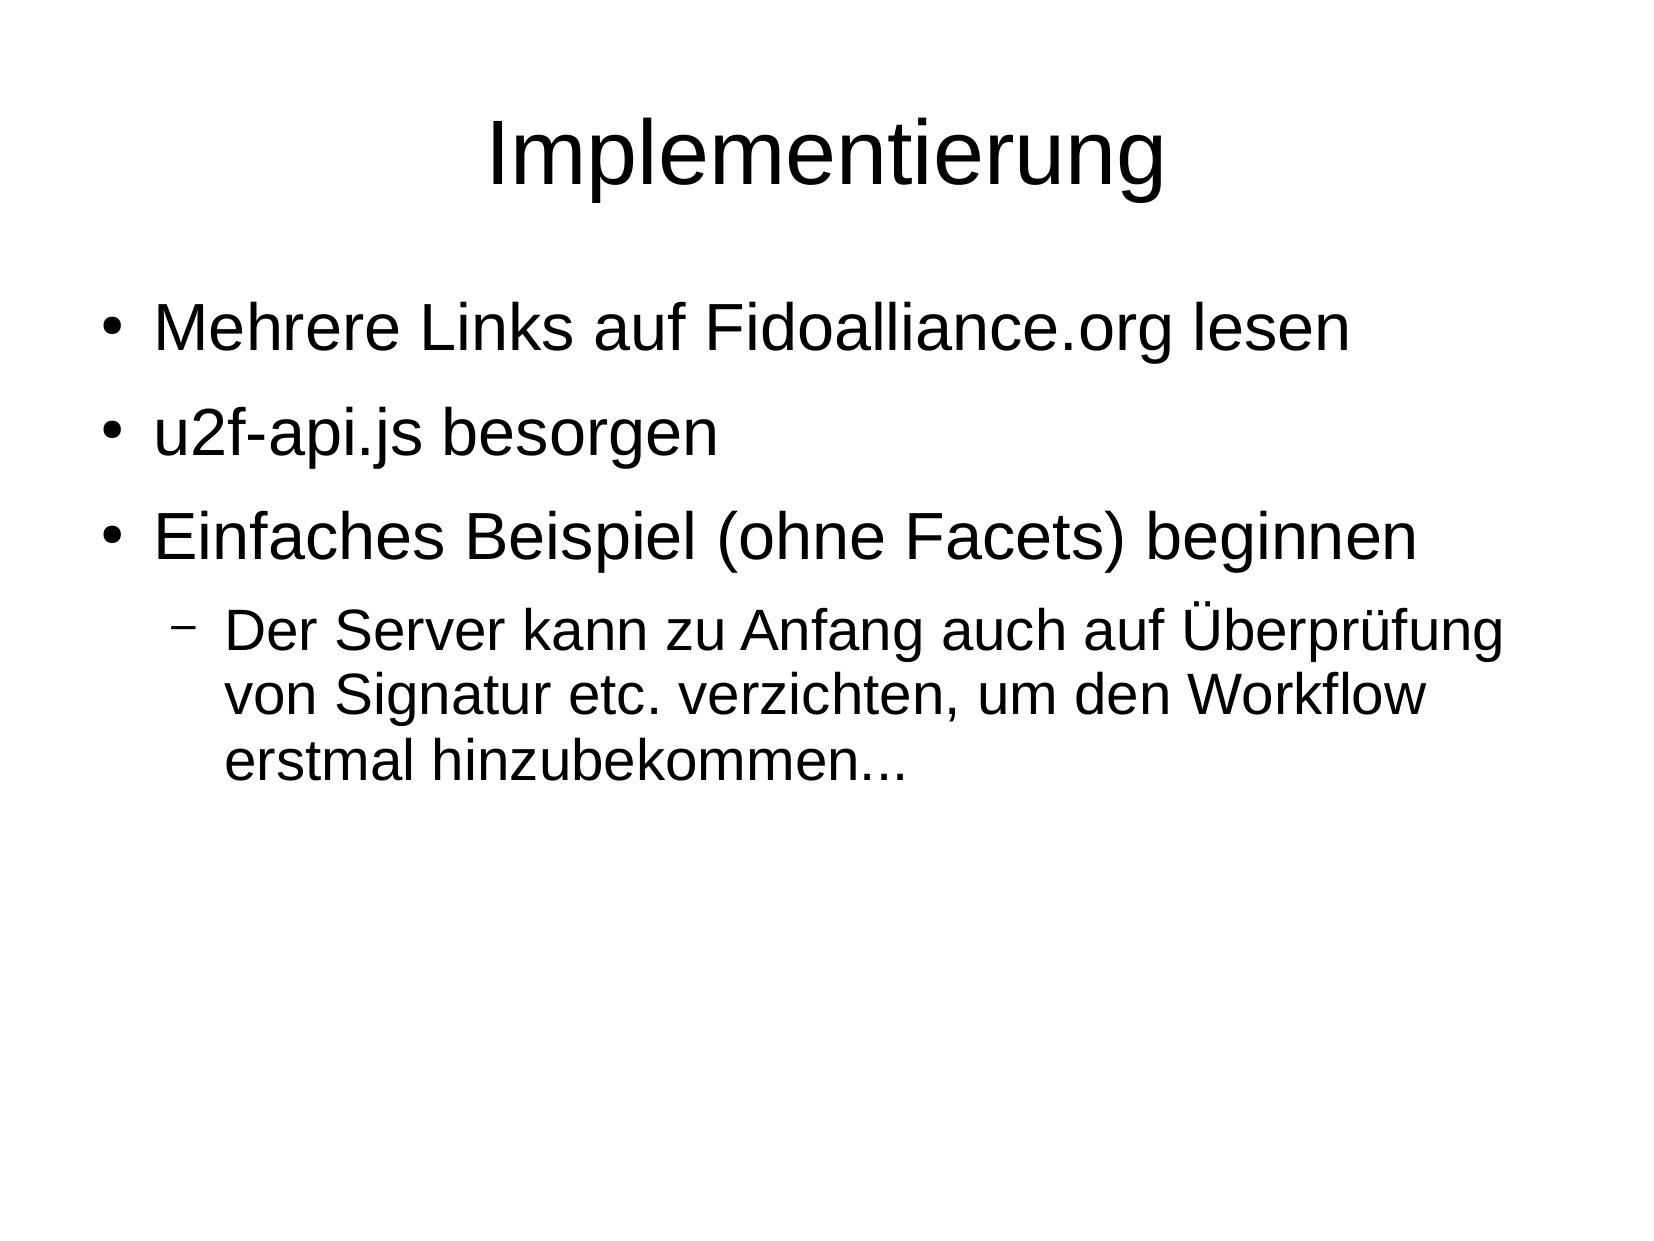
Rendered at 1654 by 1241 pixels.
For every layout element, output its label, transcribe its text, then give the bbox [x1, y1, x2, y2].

list Mehrere Links auf Fidoalliance.org lesen u2f-api.js besorgen Einfaches Beispiel (ohne Facets) beginnen Der Server kann zu Anfang auch auf Überprüfung von Signatur etc. verzichten, um den Workflow erstmal hinzubekommen... [82, 290, 1571, 1010]
title Implementierung [82, 49, 1571, 257]
